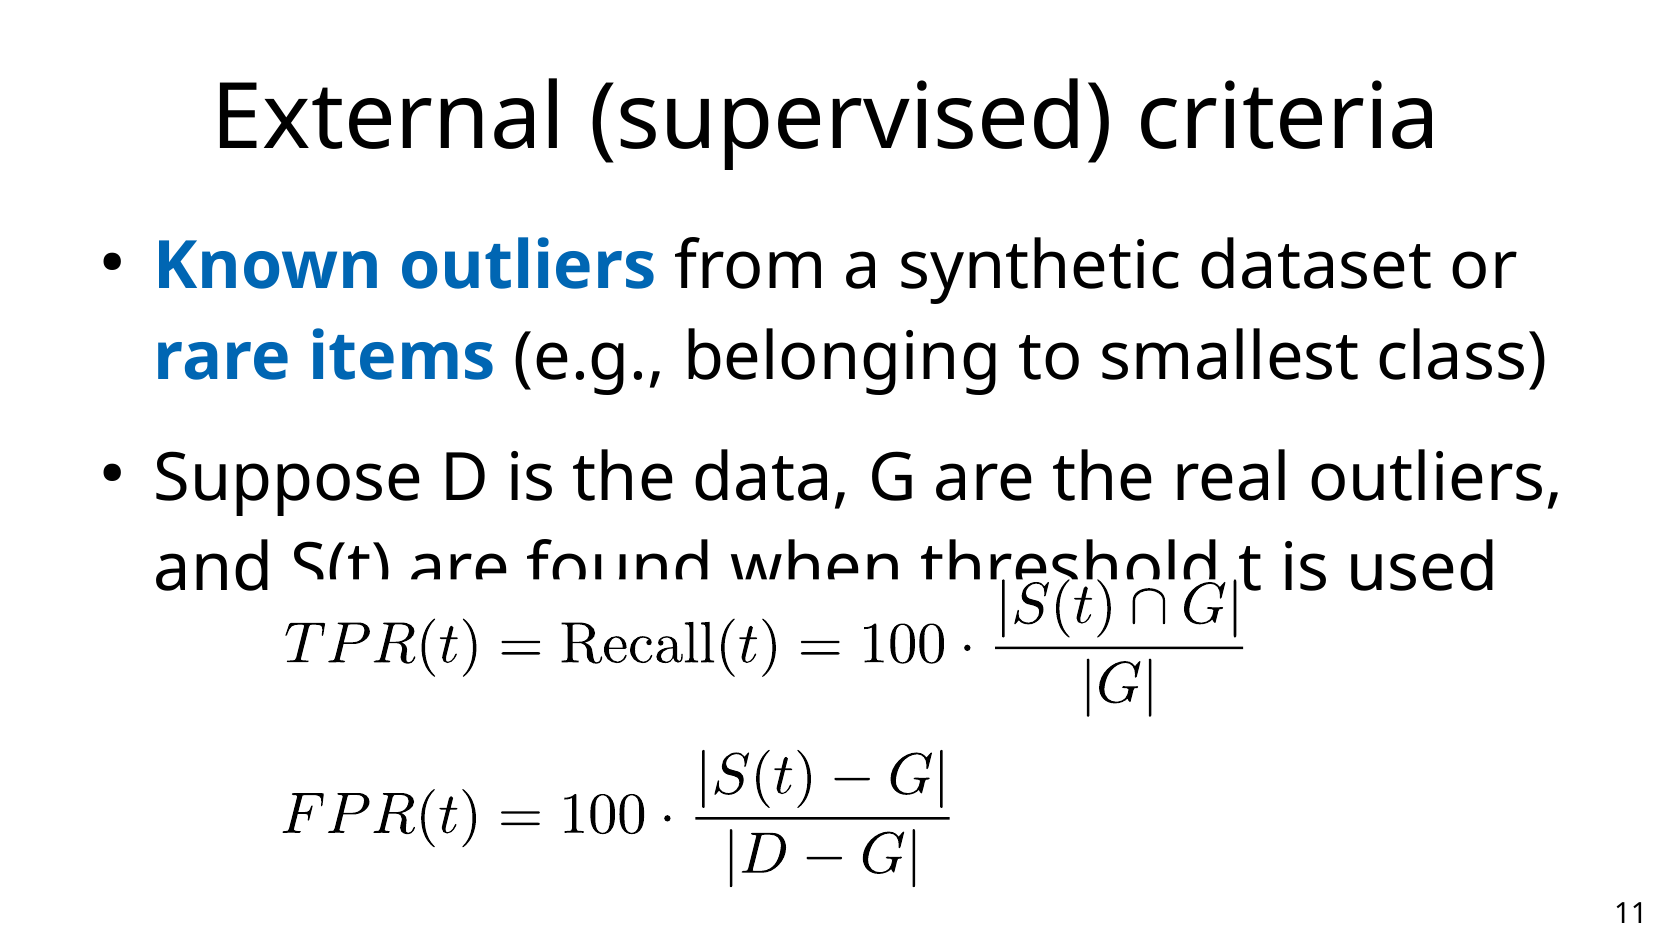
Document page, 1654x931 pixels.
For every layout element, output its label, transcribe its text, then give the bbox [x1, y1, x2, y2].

text_box [283, 579, 1244, 717]
list Known outliers from a synthetic dataset or rare items (e.g., belonging to smallest class) Suppose D is the data, G are the real outliers, and S(t) are found when threshold t is used [82, 217, 1571, 833]
title External (supervised) criteria [82, 1, 1571, 217]
text_box [280, 749, 950, 888]
